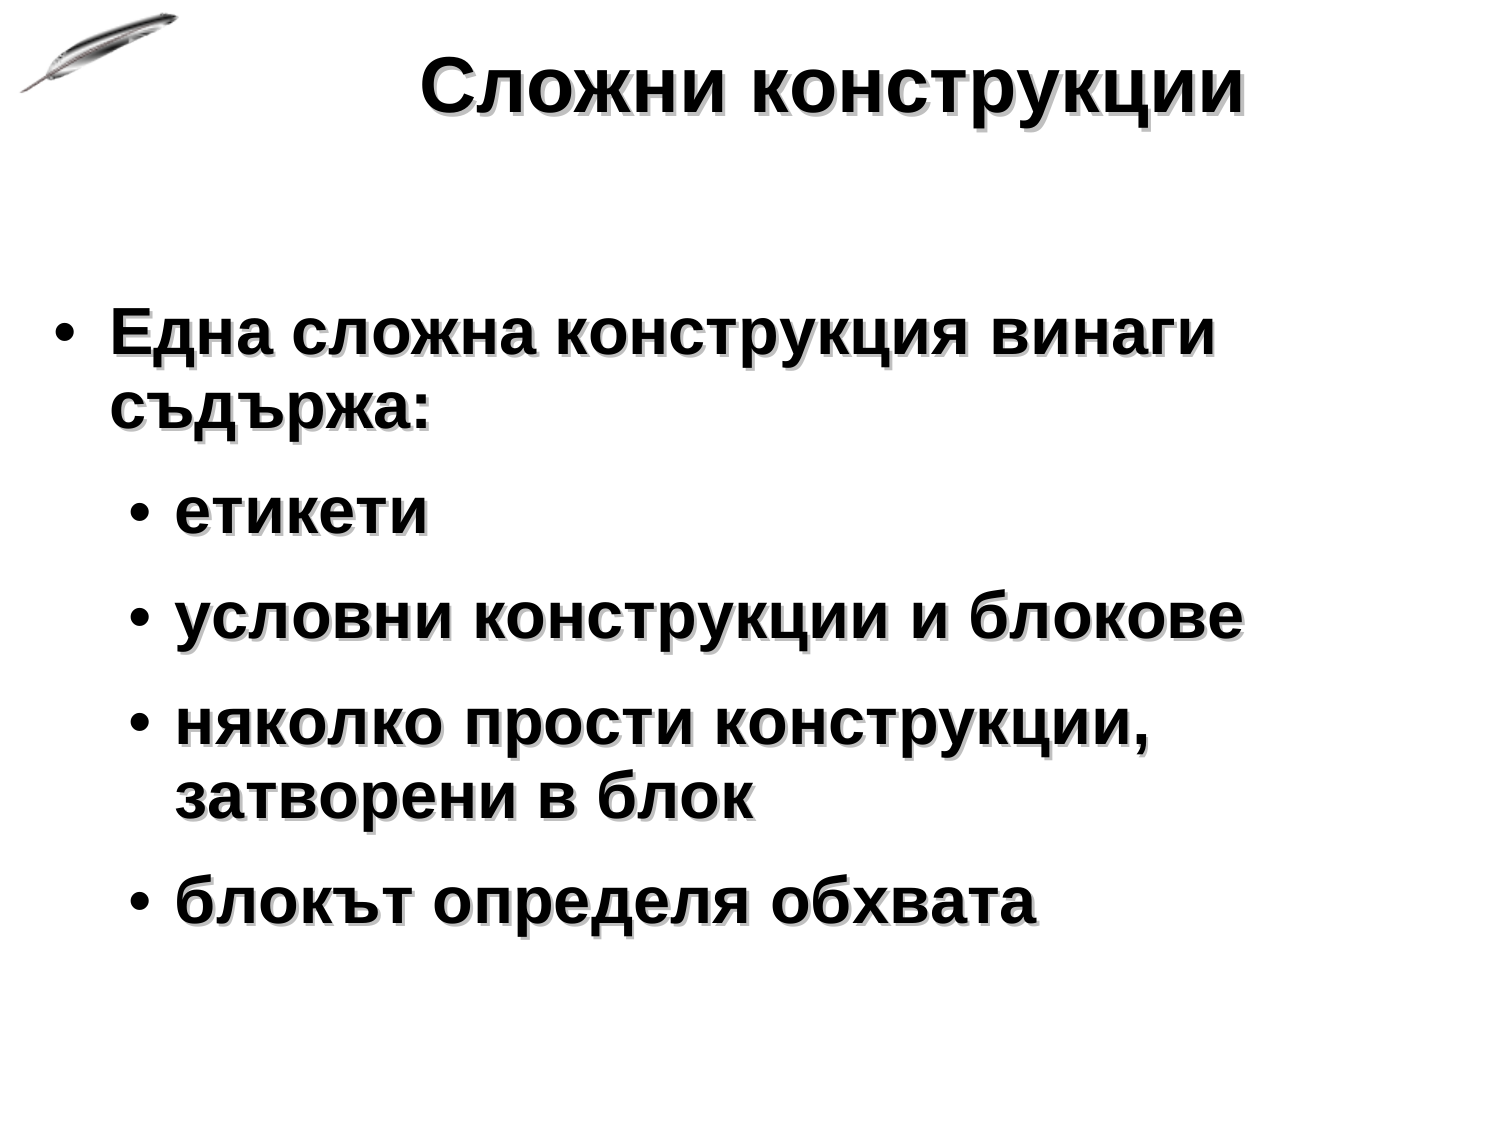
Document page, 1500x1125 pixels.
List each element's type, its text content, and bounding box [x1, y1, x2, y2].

picture [16, 11, 184, 95]
title Сложни конструкции [419, 0, 1459, 179]
list Една сложна конструкция винаги съдържа: етикети условни конструкции и блокове няколко прости конструкции, затворени в блок блокът определя обхвата [53, 295, 1447, 1084]
